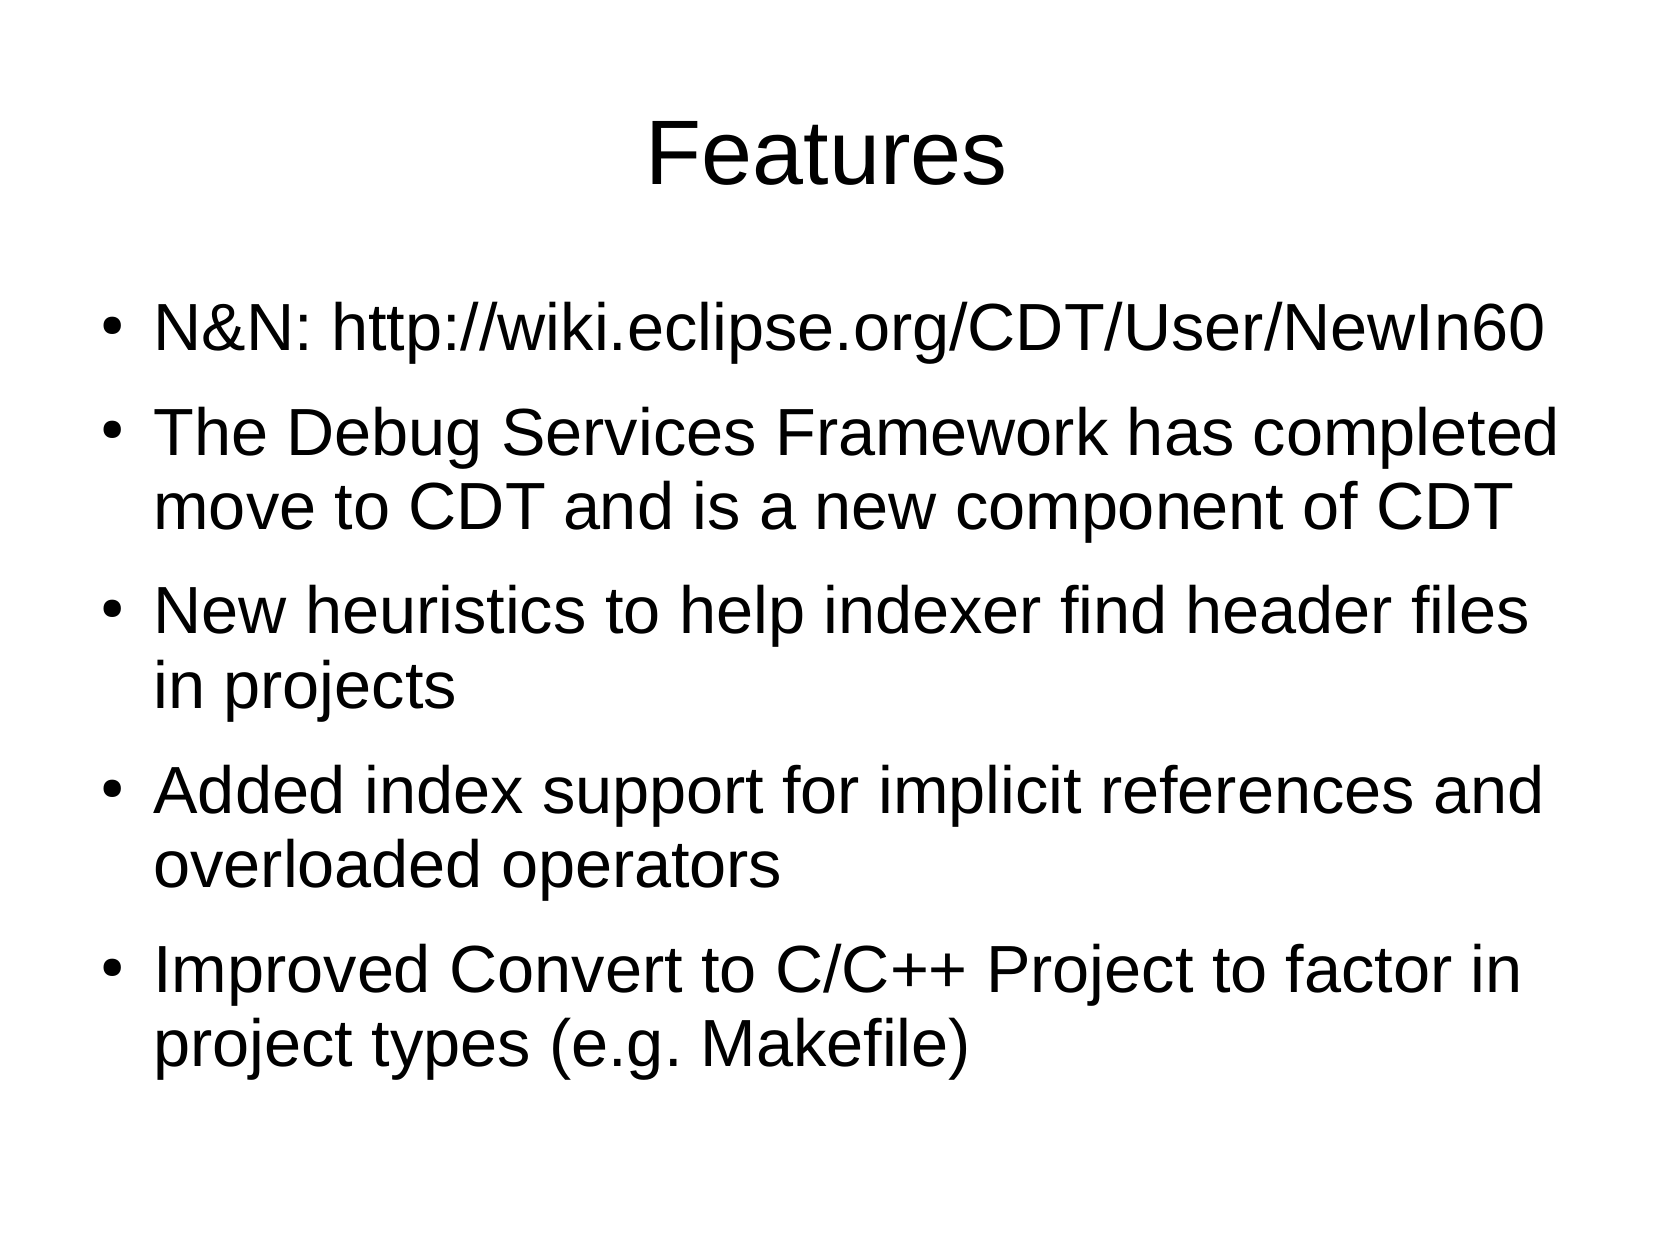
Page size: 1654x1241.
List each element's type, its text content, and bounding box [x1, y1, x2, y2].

list N&N: http://wiki.eclipse.org/CDT/User/NewIn60 The Debug Services Framework has completed move to CDT and is a new component of CDT New heuristics to help indexer find header files in projects Added index support for implicit references and overloaded operators Improved Convert to C/C++ Project to factor in project types (e.g. Makefile) [82, 290, 1571, 1094]
title Features [82, 49, 1571, 257]
